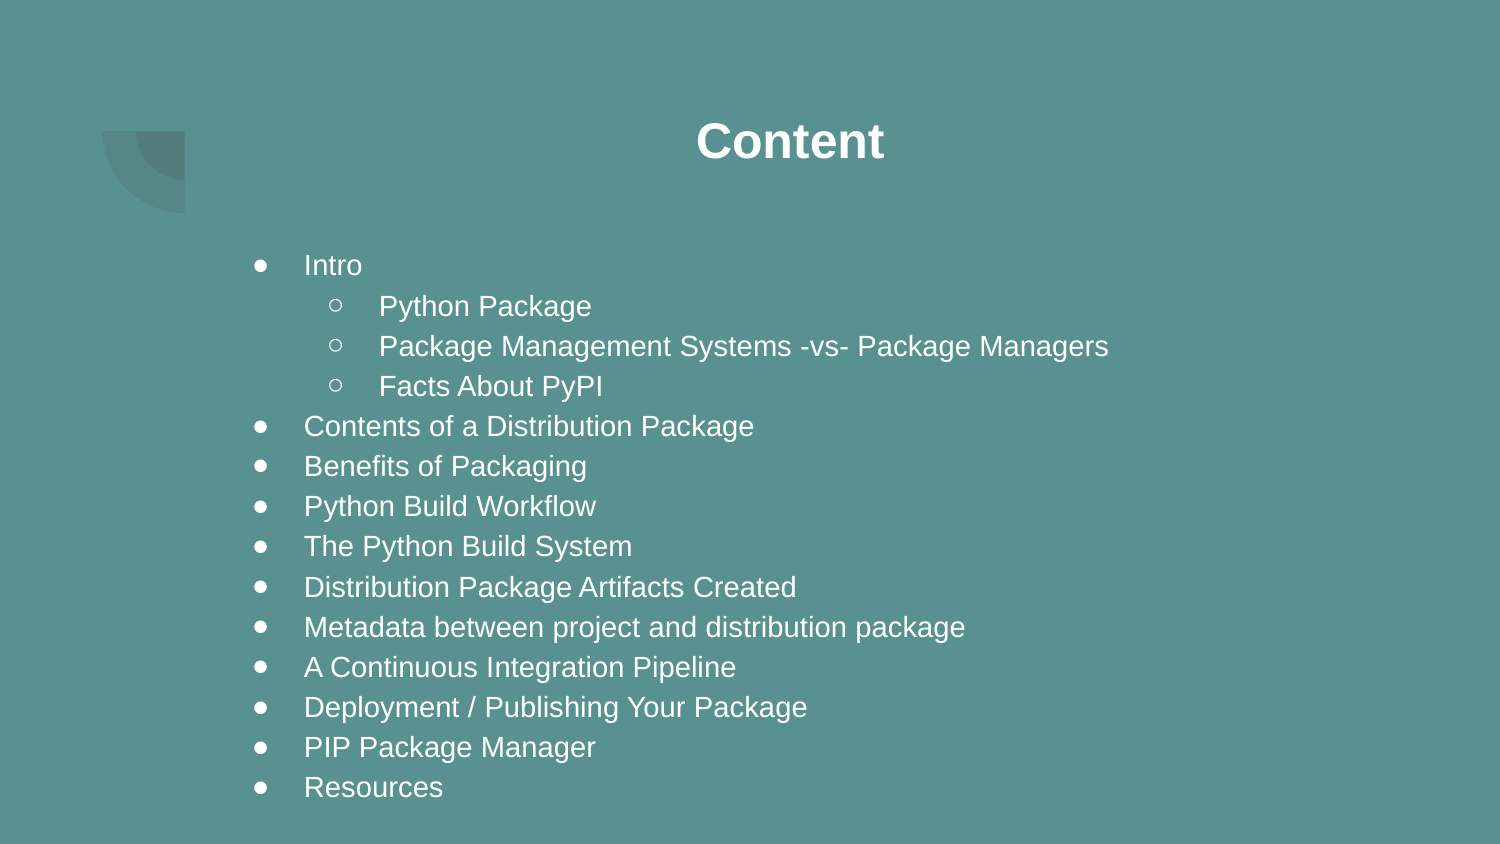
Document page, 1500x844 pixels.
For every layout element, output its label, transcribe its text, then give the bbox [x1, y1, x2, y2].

title Content [213, 98, 1368, 226]
list Intro Python Package Package Management Systems -vs- Package Managers Facts About PyPI Contents of a Distribution Package Benefits of Packaging Python Build Workflow The Python Build System Distribution Package Artifacts Created Metadata between project and distribution package A Continuous Integration Pipeline Deployment / Publishing Your Package PIP Package Manager Resources [213, 226, 1368, 644]
